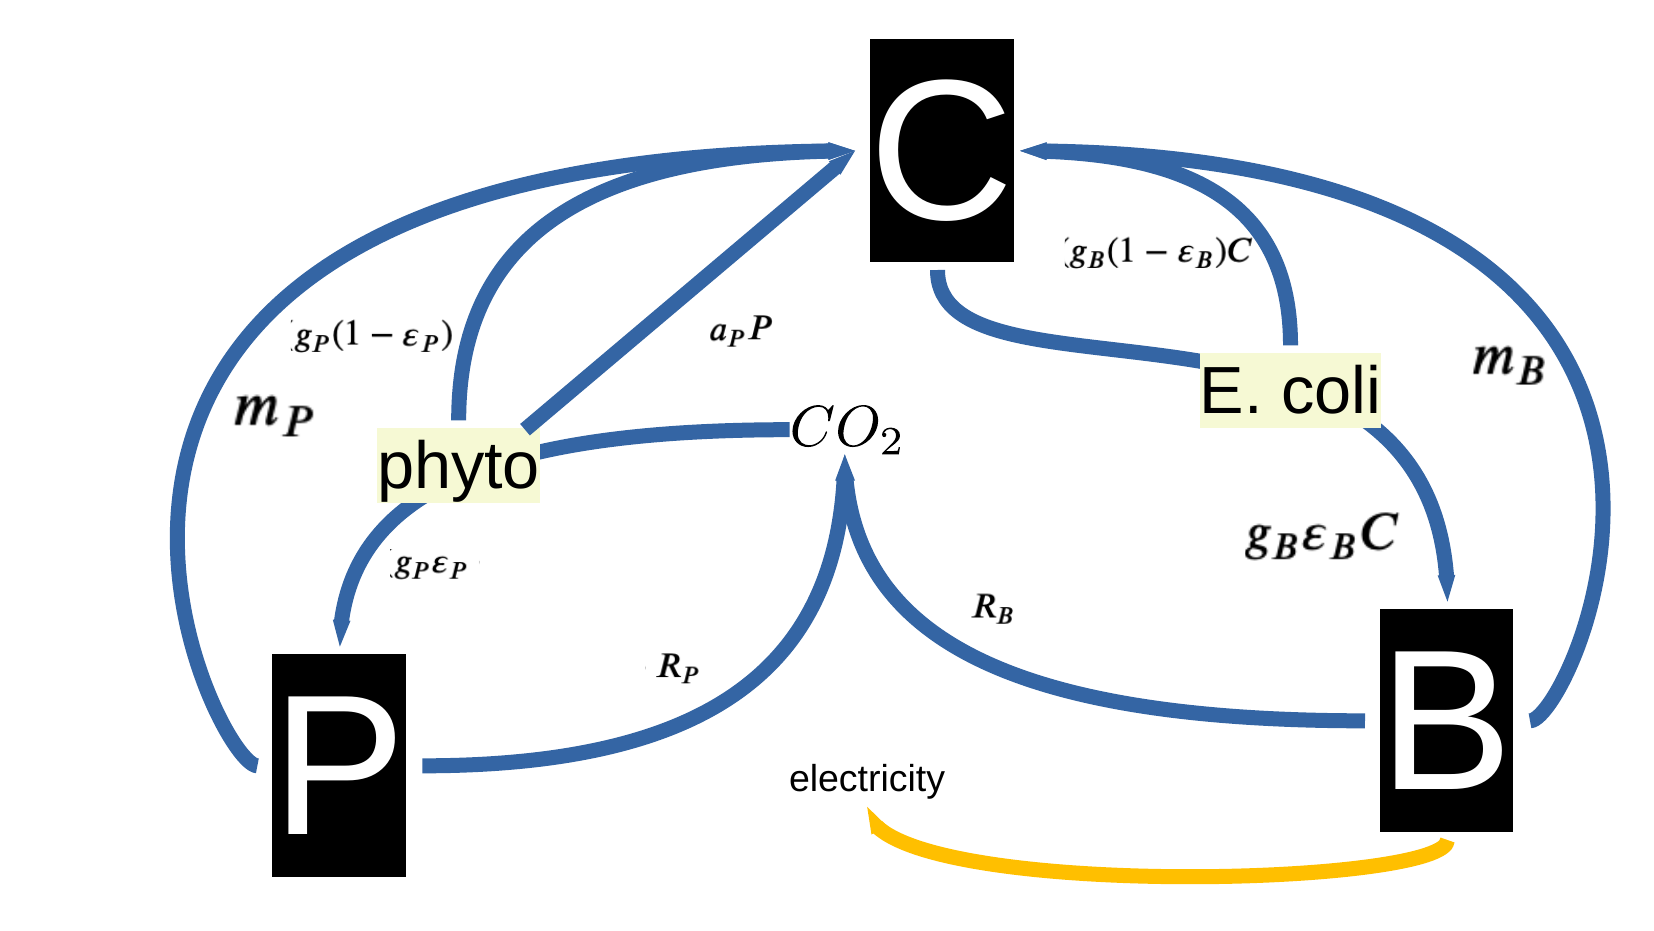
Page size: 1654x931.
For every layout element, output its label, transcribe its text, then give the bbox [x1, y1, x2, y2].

picture [1064, 225, 1260, 284]
picture [645, 646, 705, 692]
picture [230, 390, 316, 441]
picture [704, 300, 775, 353]
text_box E. coli [1185, 345, 1397, 436]
picture [1465, 344, 1546, 391]
picture [1245, 495, 1404, 569]
text_box phyto [362, 420, 556, 511]
text_box P [257, 646, 423, 886]
picture [290, 315, 466, 362]
text_box electricity [774, 750, 961, 807]
picture [789, 405, 901, 455]
picture [390, 549, 480, 586]
text_box B [1365, 601, 1531, 841]
text_box C [855, 31, 1021, 271]
picture [960, 575, 1020, 631]
